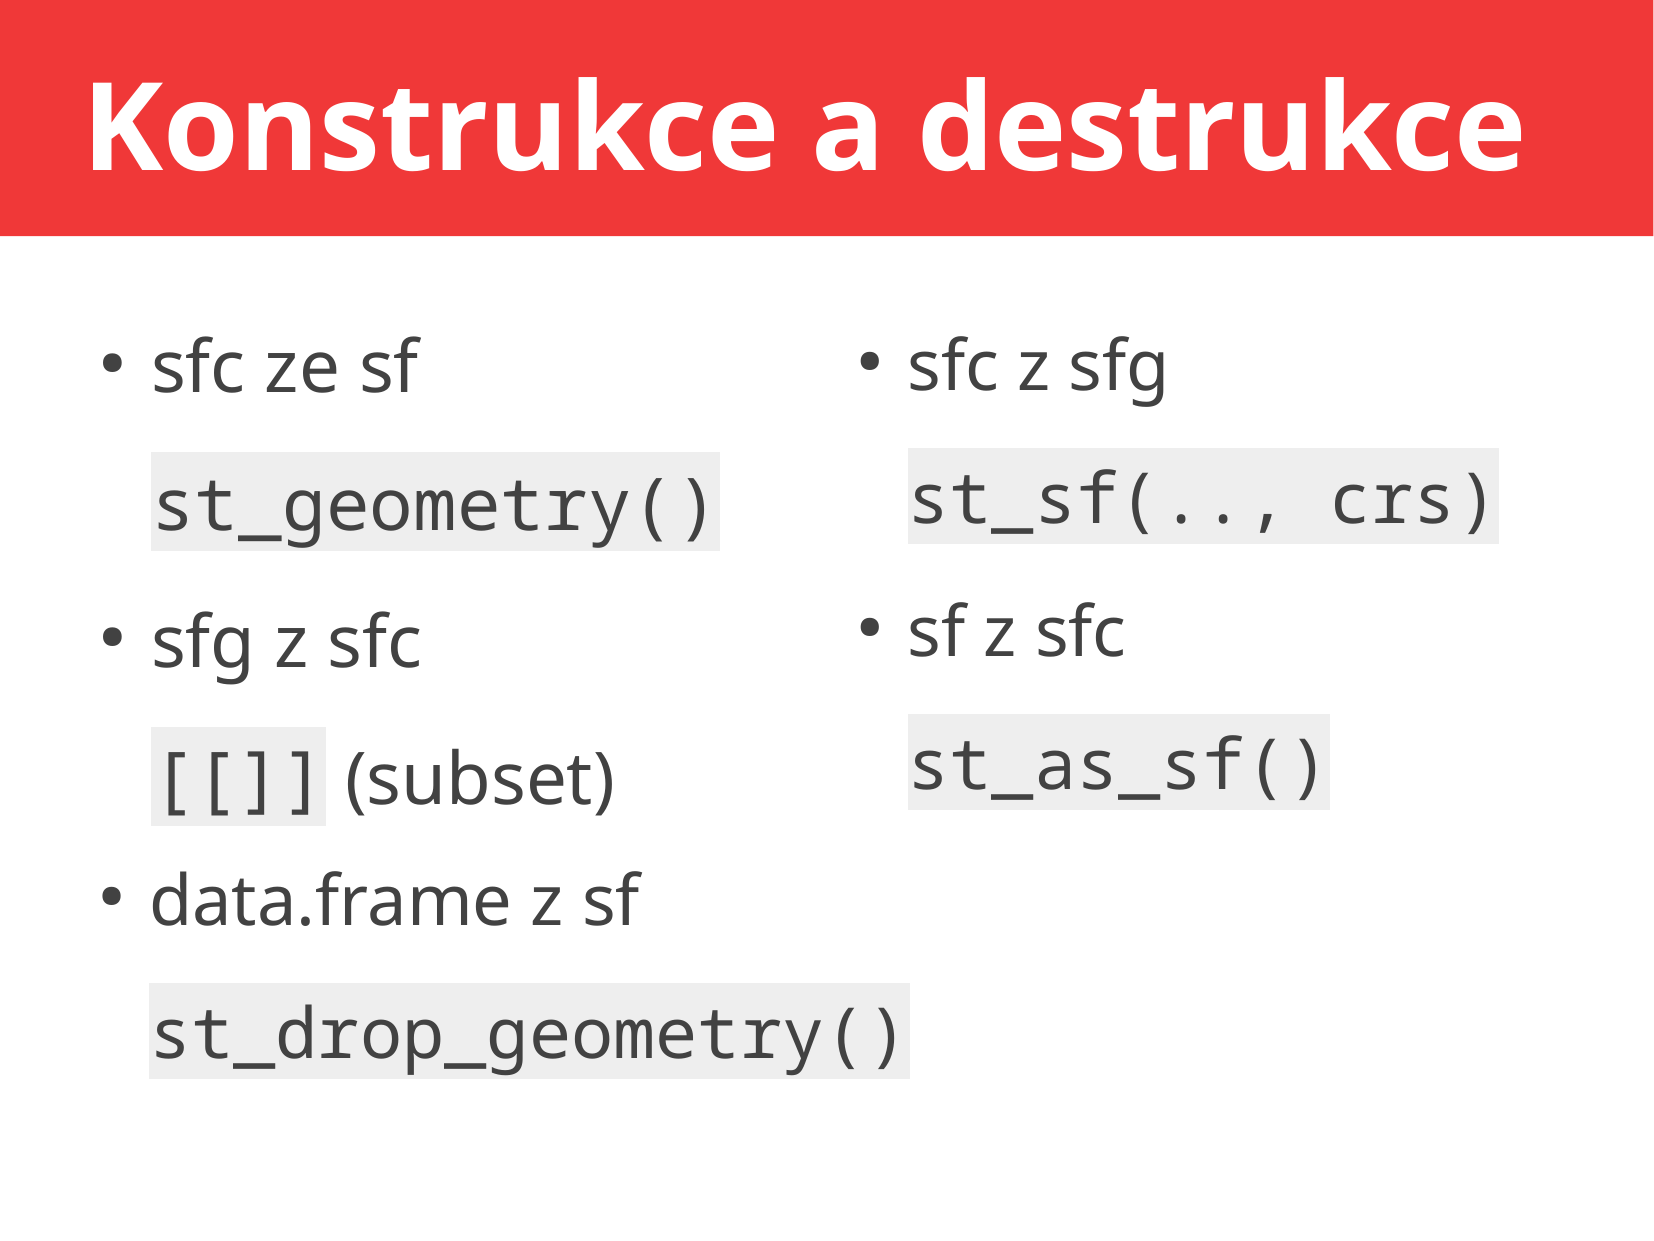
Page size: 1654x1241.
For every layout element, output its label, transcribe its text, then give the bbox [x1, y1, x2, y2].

list sfc ze sf st_geometry() sfg z sfc [[]] (subset) [82, 314, 805, 827]
title Konstrukce a destrukce [82, 19, 1571, 227]
list sfc z sfg st_sf(.., crs) sf z sfc st_as_sf() [840, 314, 1564, 815]
list data.frame z sf st_drop_geometry() [82, 850, 1563, 1080]
